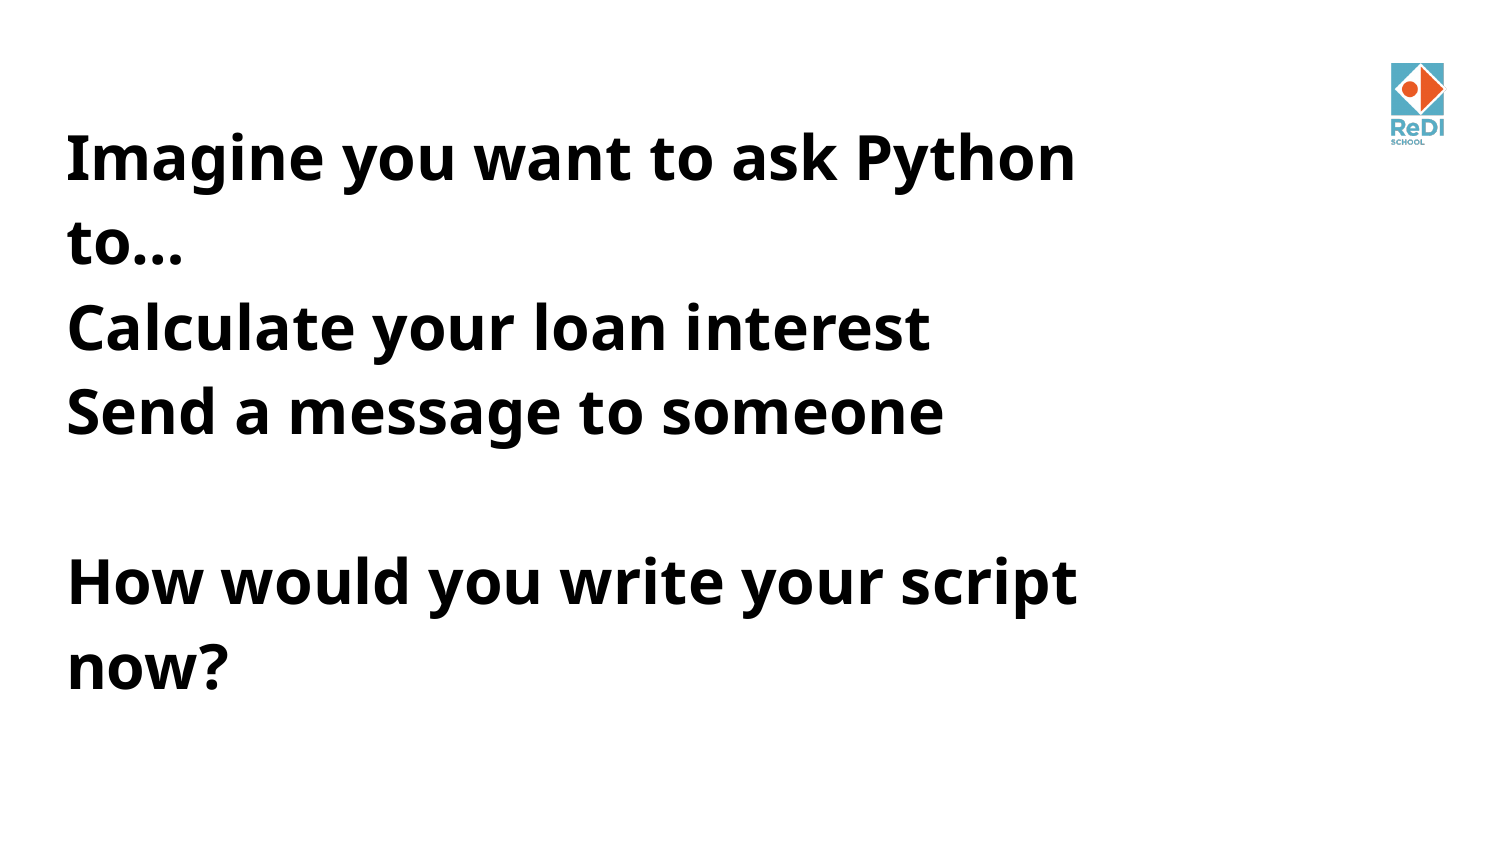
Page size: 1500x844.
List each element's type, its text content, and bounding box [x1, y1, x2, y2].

picture [1391, 63, 1447, 145]
title Imagine you want to ask Python to… Calculate your loan interest Send a message to someone How would you write your script now? [51, 56, 1125, 766]
